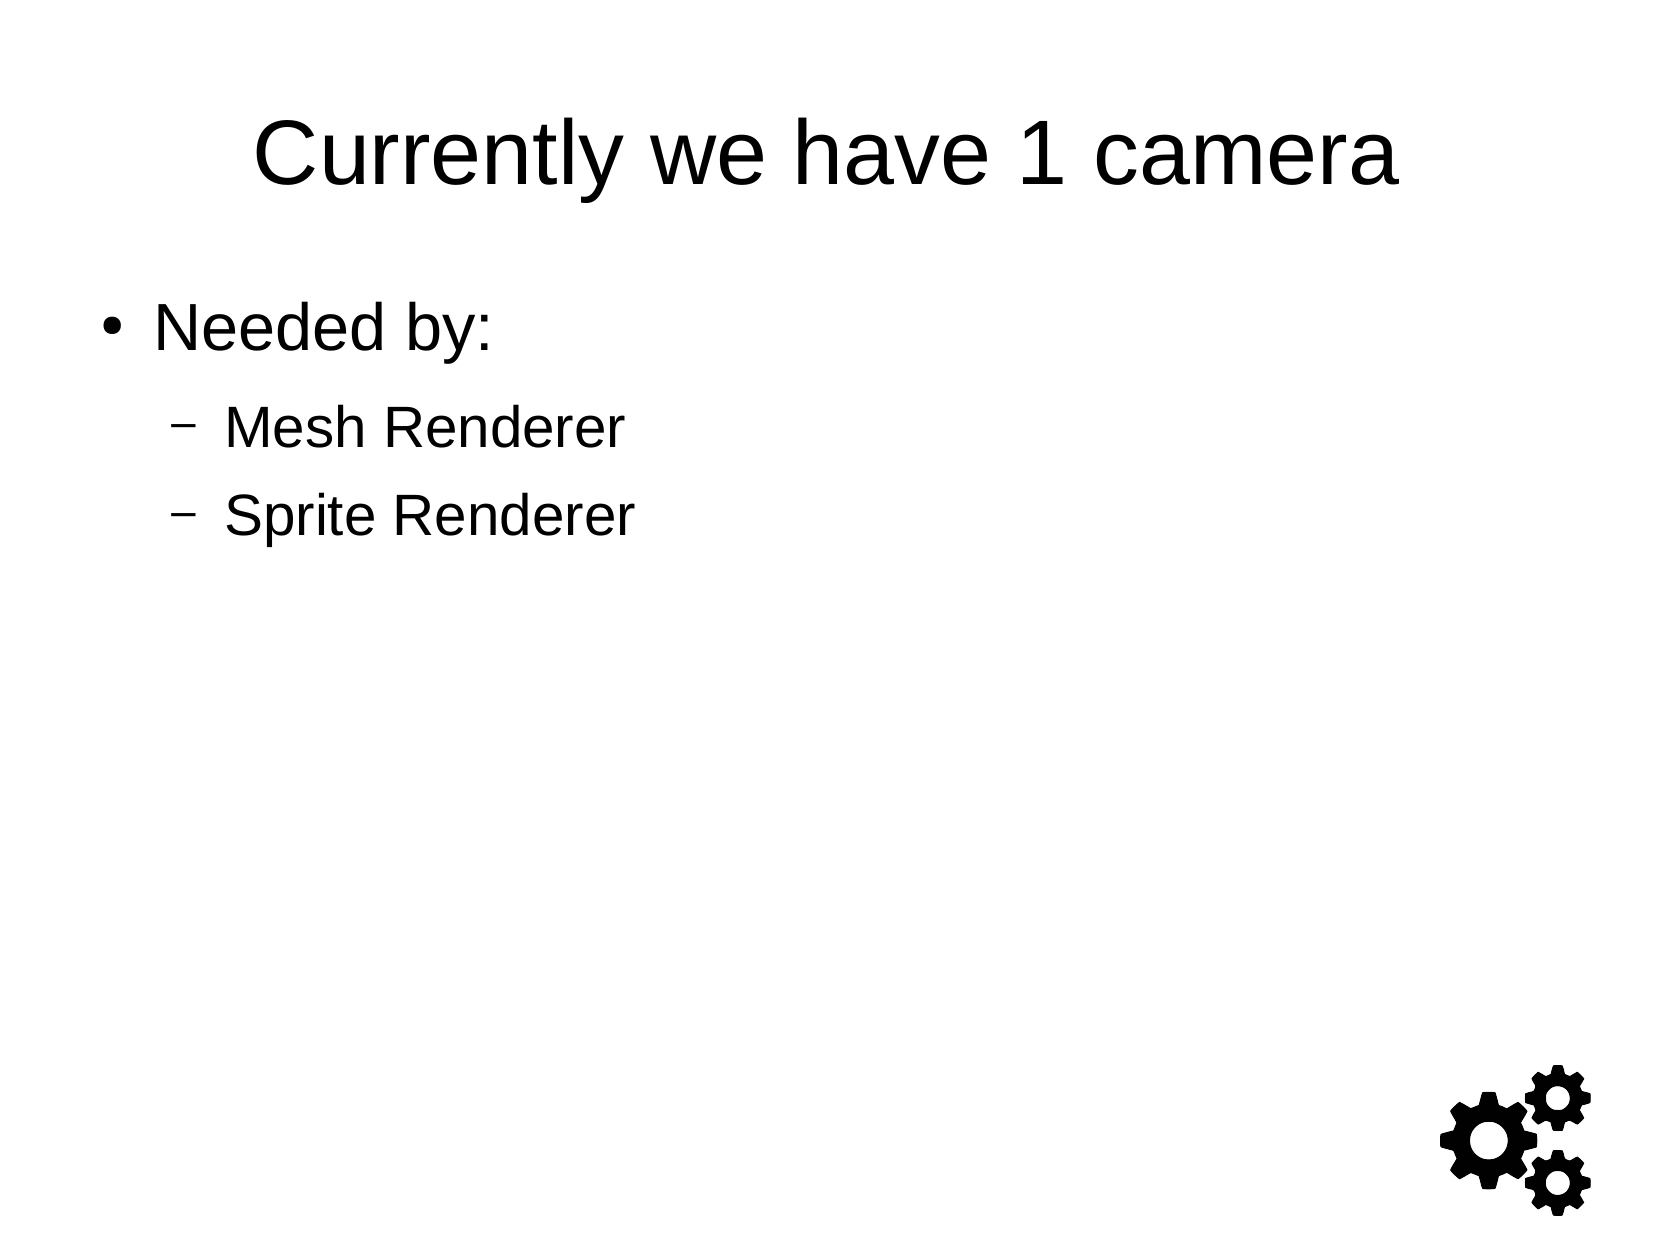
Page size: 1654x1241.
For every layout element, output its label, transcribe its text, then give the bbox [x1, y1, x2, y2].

picture [1440, 1065, 1591, 1216]
list Needed by: Mesh Renderer Sprite Renderer [82, 290, 1571, 1010]
title Currently we have 1 camera [82, 49, 1571, 257]
